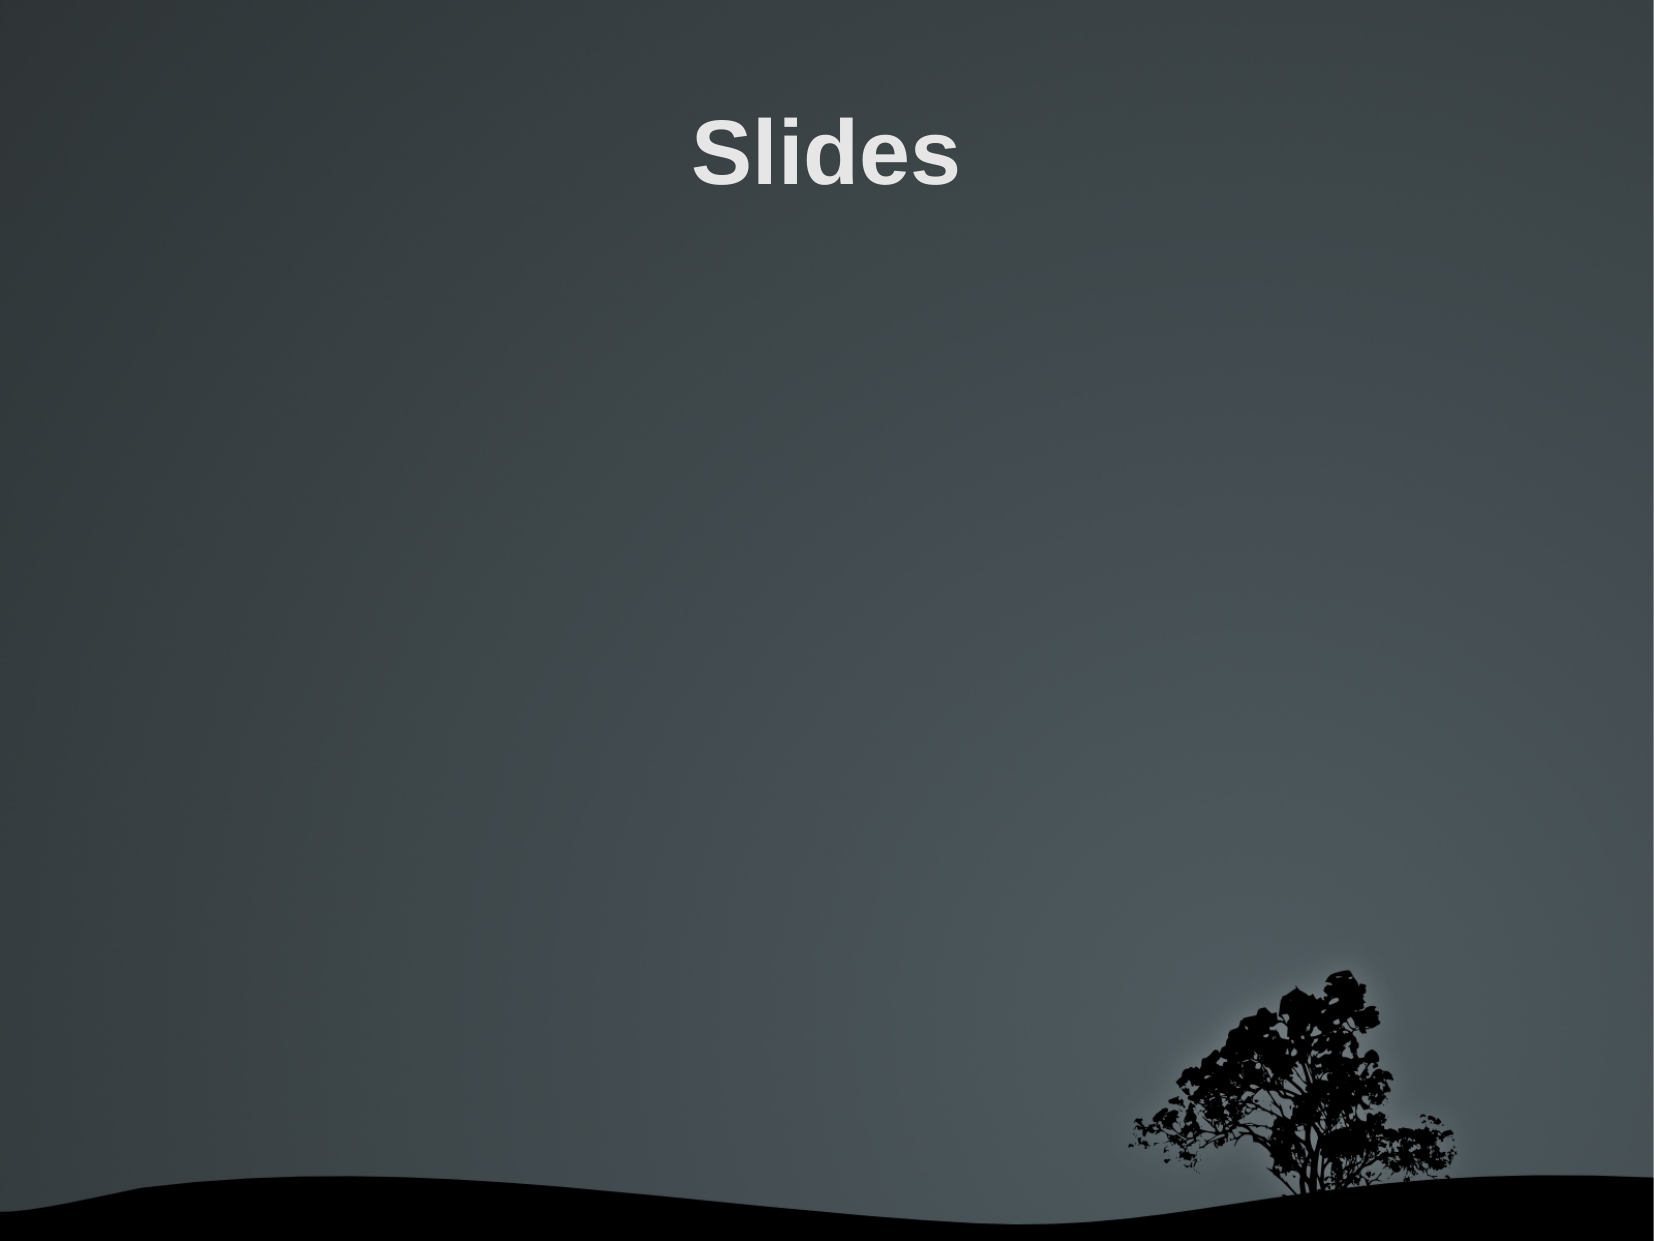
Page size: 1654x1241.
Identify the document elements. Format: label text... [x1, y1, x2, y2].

title Slides [82, 49, 1571, 257]
picture [0, 0, 1654, 1241]
